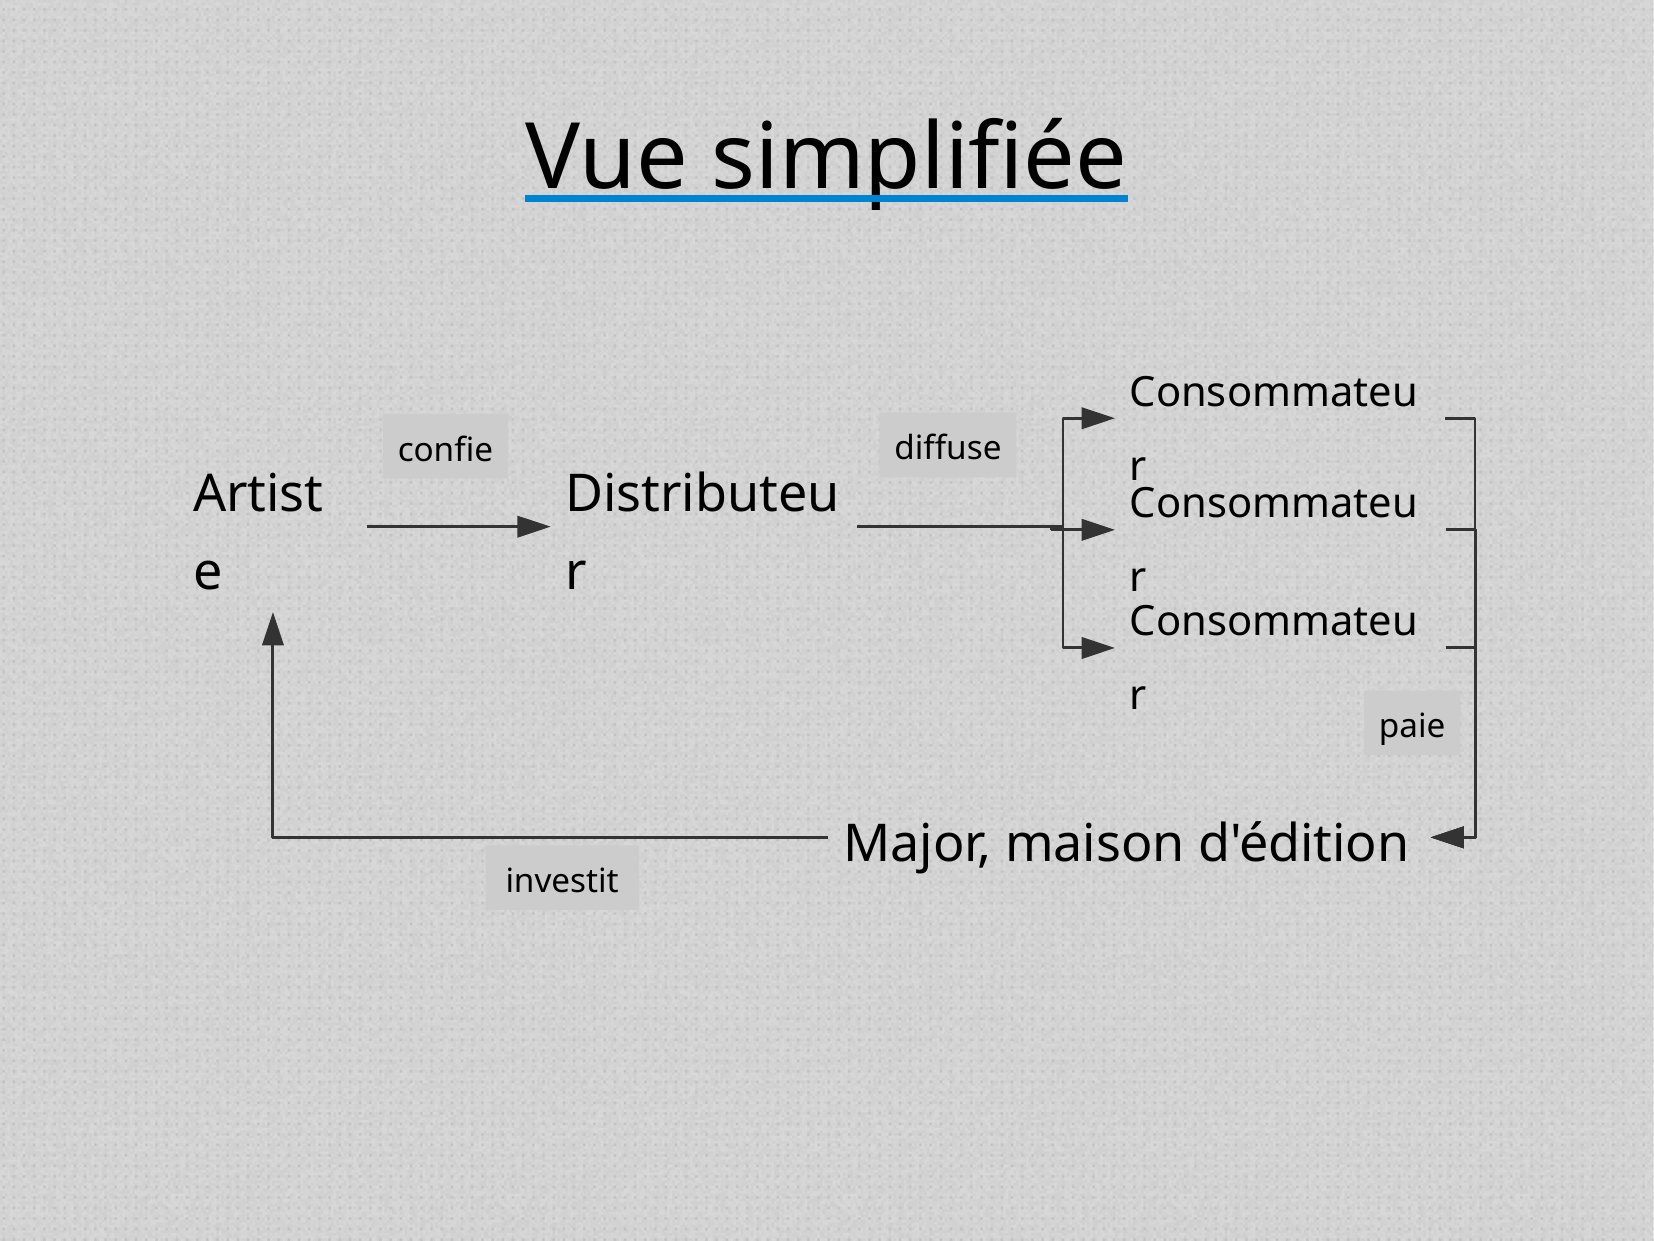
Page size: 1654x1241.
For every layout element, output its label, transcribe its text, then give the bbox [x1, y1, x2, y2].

picture [0, 0, 1654, 1241]
text_box Distributeur [550, 441, 858, 525]
text_box Consommateur [1114, 448, 1446, 518]
text_box diffuse [883, 412, 1013, 471]
text_box paie [1363, 690, 1461, 749]
text_box Consommateur [1114, 336, 1446, 406]
title Vue simplifiée [82, 49, 1571, 257]
text_box investit [485, 845, 640, 904]
text_box Major, maison d'édition [828, 791, 1431, 874]
text_box confie [385, 413, 506, 472]
text_box Consommateur [1114, 566, 1446, 636]
text_box Artiste [178, 441, 368, 525]
